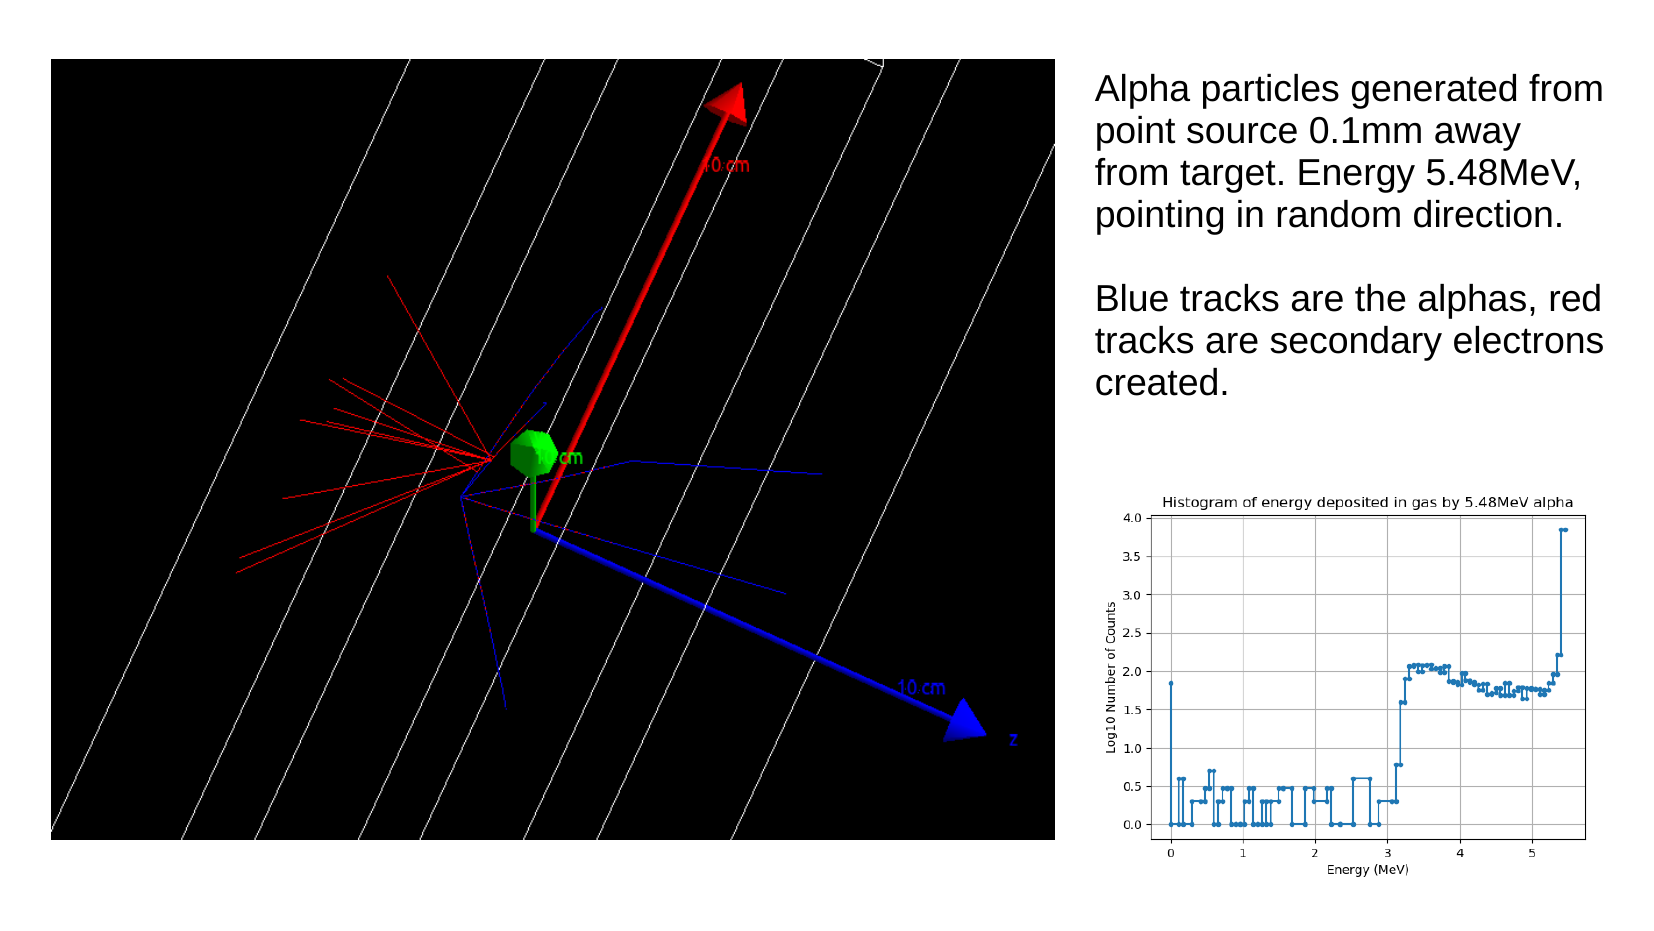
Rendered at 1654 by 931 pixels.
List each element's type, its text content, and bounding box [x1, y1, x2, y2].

picture [1080, 464, 1641, 886]
picture [51, 59, 1055, 841]
text_box Alpha particles generated from point source 0.1mm away from target. Energy 5.48MeV, pointing in random direction. Blue tracks are the alphas, red tracks are secondary electrons created. [1080, 60, 1621, 411]
